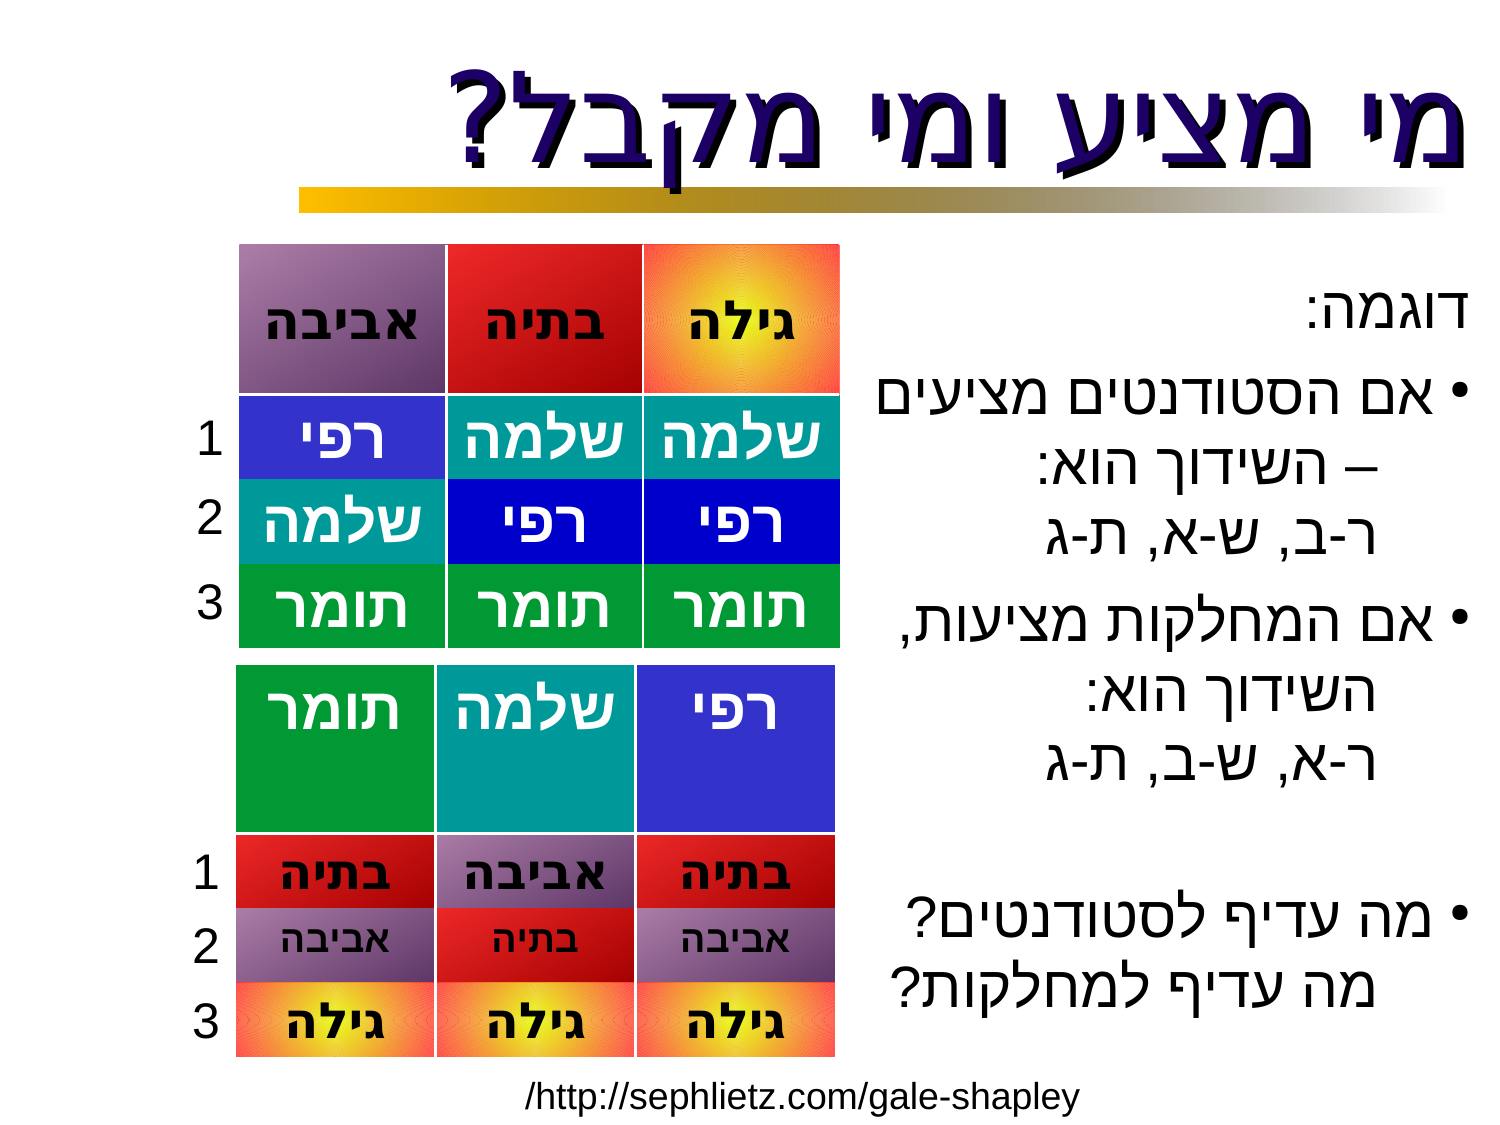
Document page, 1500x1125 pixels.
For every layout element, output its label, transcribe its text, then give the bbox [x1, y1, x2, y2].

table_cell תומר [448, 564, 642, 648]
table_cell אביבה [437, 835, 634, 908]
title מי מציע ומי מקבל? [74, 37, 1486, 188]
table_cell אביבה [637, 908, 835, 983]
table_header אביבה [239, 245, 445, 393]
table_cell בתיה [637, 835, 835, 908]
table_cell 1 [185, 834, 235, 907]
table_cell בתיה [236, 835, 434, 908]
table_cell תומר [239, 564, 445, 648]
table_cell גילה [437, 983, 634, 1057]
table_cell גילה [236, 983, 434, 1057]
table_cell שלמה [239, 479, 445, 564]
table_header שלמה [437, 665, 634, 832]
table_header [185, 665, 235, 833]
table_header [177, 245, 239, 395]
list דוגמה: אם הסטודנטים מציעים – השידוך הוא: ר-ב, ש-א, ת-ג אם המחלקות מציעות, השידוך הוא: ר-א, ש-ב, ת-ג מה עדיף לסטודנטים? מה עדיף למחלקות? [855, 262, 1486, 1096]
table_cell אביבה [236, 908, 434, 983]
table_cell 2 [177, 481, 239, 552]
table_cell בתיה [437, 908, 634, 983]
table_cell רפי [239, 396, 445, 479]
table_cell רפי [644, 479, 840, 564]
table_cell שלמה [644, 396, 840, 479]
table_cell רפי [448, 479, 642, 564]
table_cell 3 [185, 984, 235, 1058]
table_cell 1 [177, 395, 239, 478]
table_header תומר [236, 665, 434, 832]
table_cell תומר [644, 564, 840, 648]
table_cell שלמה [448, 396, 642, 479]
table_cell 3 [177, 555, 239, 648]
table_header רפי [637, 665, 835, 832]
table_cell 2 [185, 910, 235, 982]
text_box http://sephlietz.com/gale-shapley/ [510, 1065, 1096, 1125]
table_header גילה [644, 245, 840, 395]
table_cell גילה [637, 983, 835, 1057]
table_header בתיה [448, 245, 642, 393]
